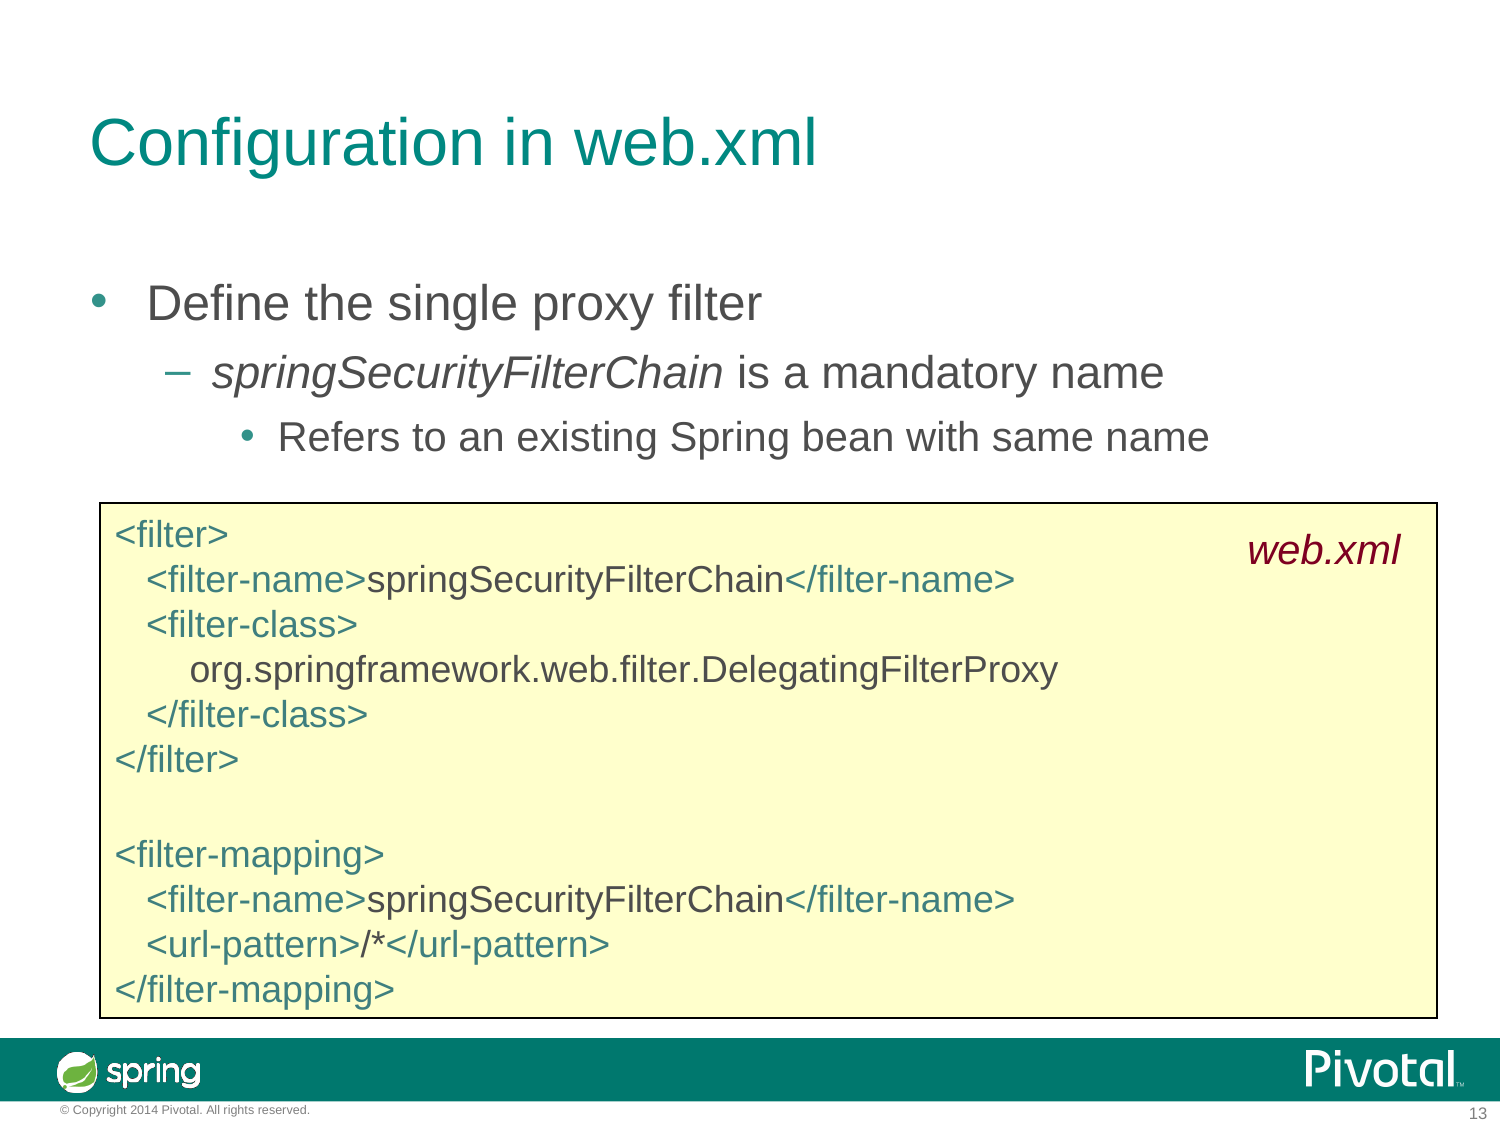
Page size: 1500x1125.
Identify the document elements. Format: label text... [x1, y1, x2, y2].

list Define the single proxy filter springSecurityFilterChain is a mandatory name Refers to an existing Spring bean with same name [75, 262, 1426, 931]
picture [32, 1041, 210, 1103]
text_box web.xml [1232, 515, 1416, 581]
title Configuration in web.xml [75, 45, 1426, 233]
text_box <filter> <filter-name>springSecurityFilterChain</filter-name> <filter-class> org.springframework.web.filter.DelegatingFilterProxy </filter-class> </filter> <filter-mapping> <filter-name>springSecurityFilterChain</filter-name> <url-pattern>/*</url-pattern> </filter-mapping> [99, 502, 1438, 1019]
picture [1306, 1050, 1464, 1087]
